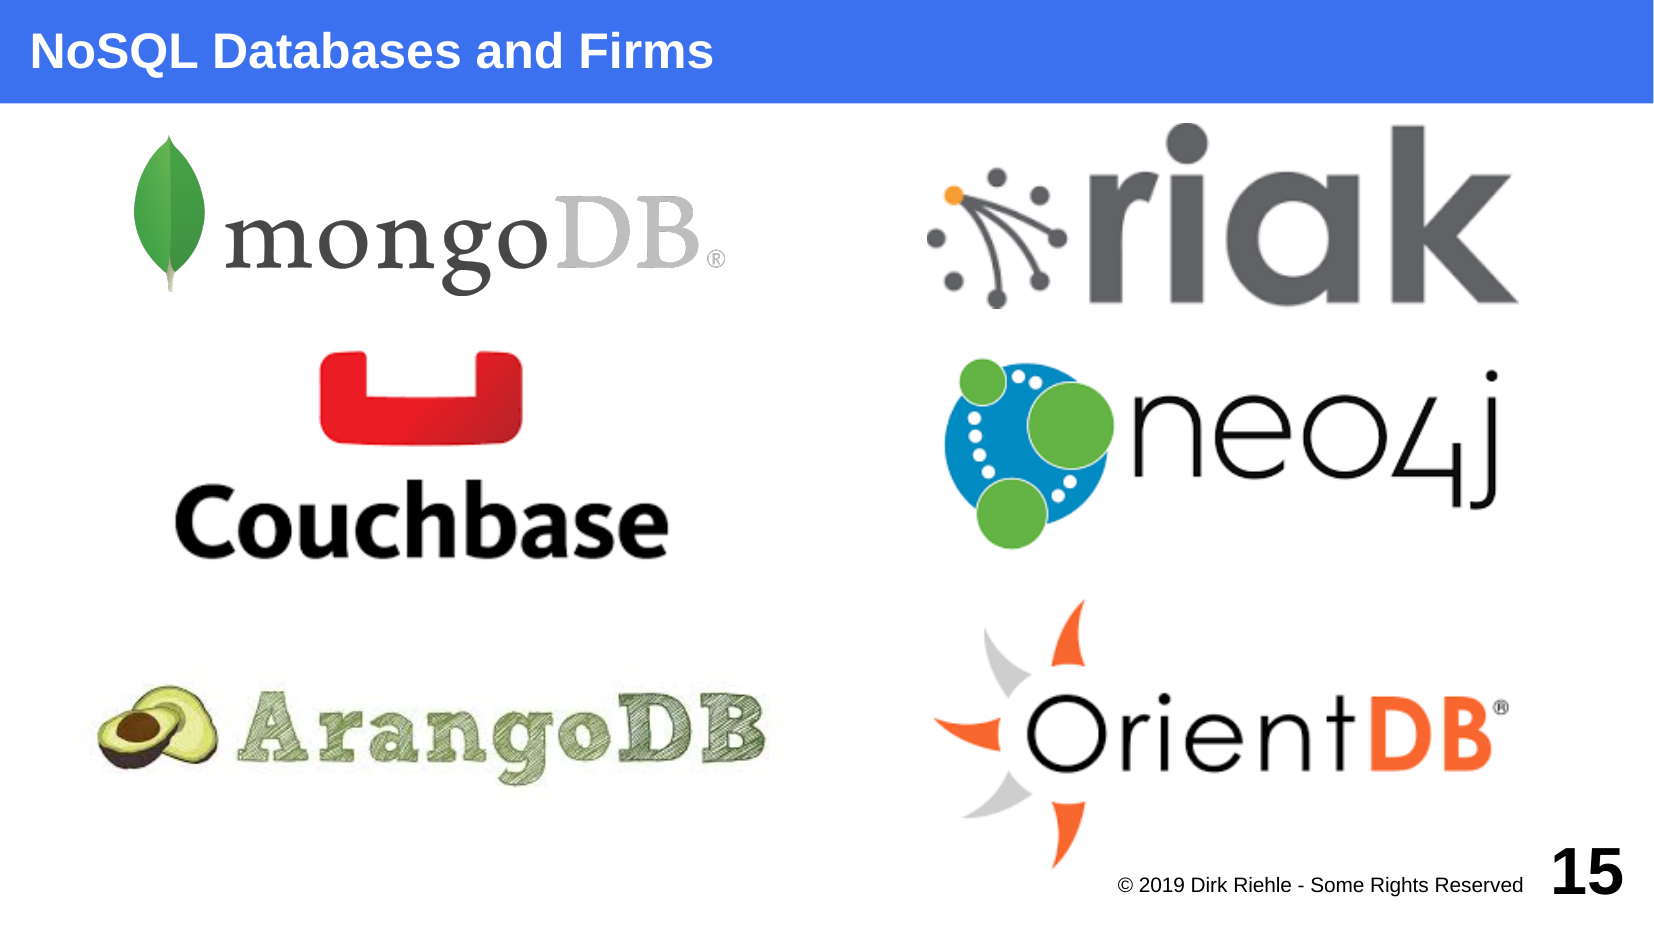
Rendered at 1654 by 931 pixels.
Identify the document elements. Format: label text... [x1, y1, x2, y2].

picture [927, 335, 1519, 572]
picture [75, 667, 784, 802]
picture [134, 309, 725, 598]
picture [927, 123, 1519, 309]
title NoSQL Databases and Firms [0, 0, 1654, 104]
picture [933, 599, 1525, 870]
picture [134, 135, 725, 296]
